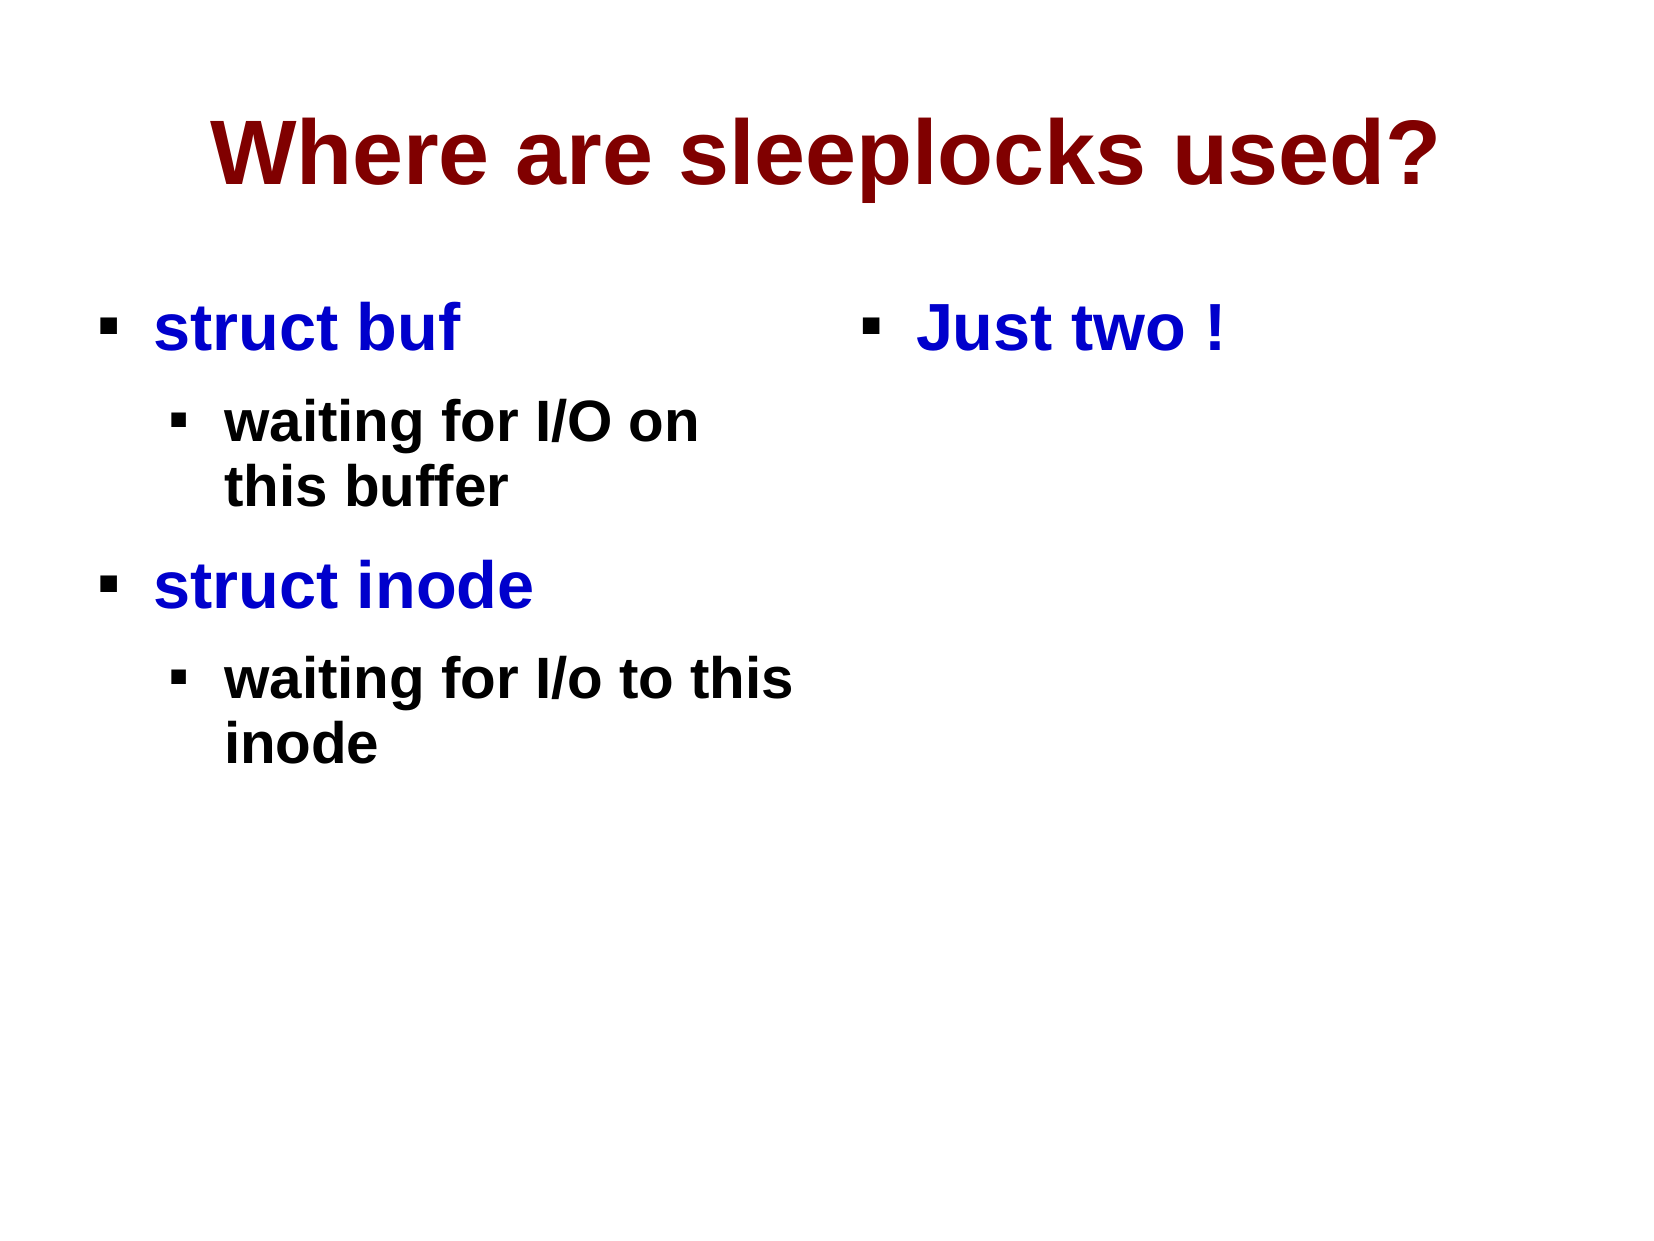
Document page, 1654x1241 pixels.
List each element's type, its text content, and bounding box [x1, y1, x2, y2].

title Where are sleeplocks used? [82, 49, 1571, 257]
list Just two ! [845, 290, 1572, 1010]
list struct buf waiting for I/O on this buffer struct inode waiting for I/o to this inode [82, 290, 809, 1010]
